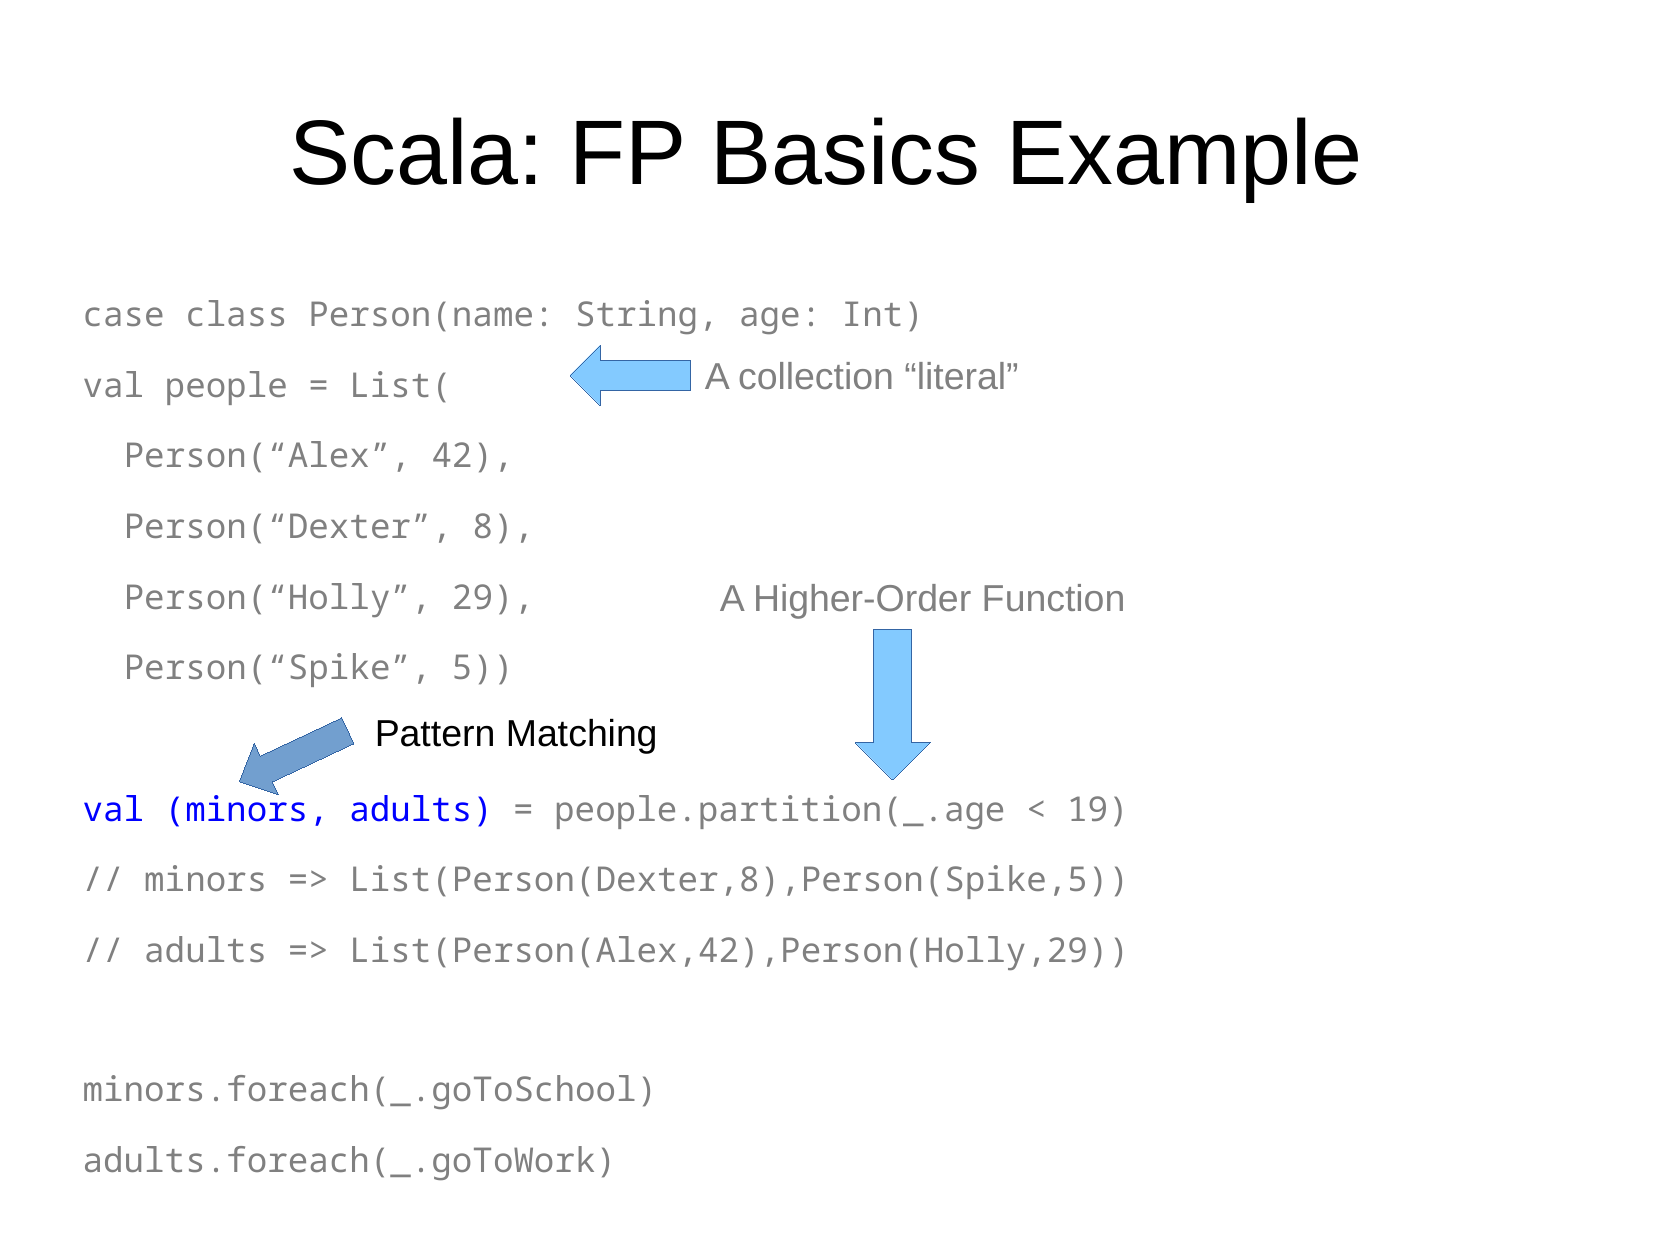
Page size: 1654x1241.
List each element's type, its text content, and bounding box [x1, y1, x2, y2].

list case class Person(name: String, age: Int) val people = List( Person(“Alex”, 42), Person(“Dexter”, 8), Person(“Holly”, 29), Person(“Spike”, 5)) val (minors, adults) = people.partition(_.age < 19) // minors => List(Person(Dexter,8),Person(Spike,5)) // adults => List(Person(Alex,42),Person(Holly,29)) minors.foreach(_.goToSchool) adults.foreach(_.goToWork) [82, 290, 1571, 1186]
title Scala: FP Basics Example [82, 49, 1571, 257]
text_box A collection “literal” [690, 348, 1156, 406]
text_box A Higher-Order Function [705, 570, 1216, 627]
text_box [239, 717, 354, 795]
text_box [855, 629, 931, 780]
text_box [570, 345, 690, 406]
text_box Pattern Matching [360, 705, 796, 762]
